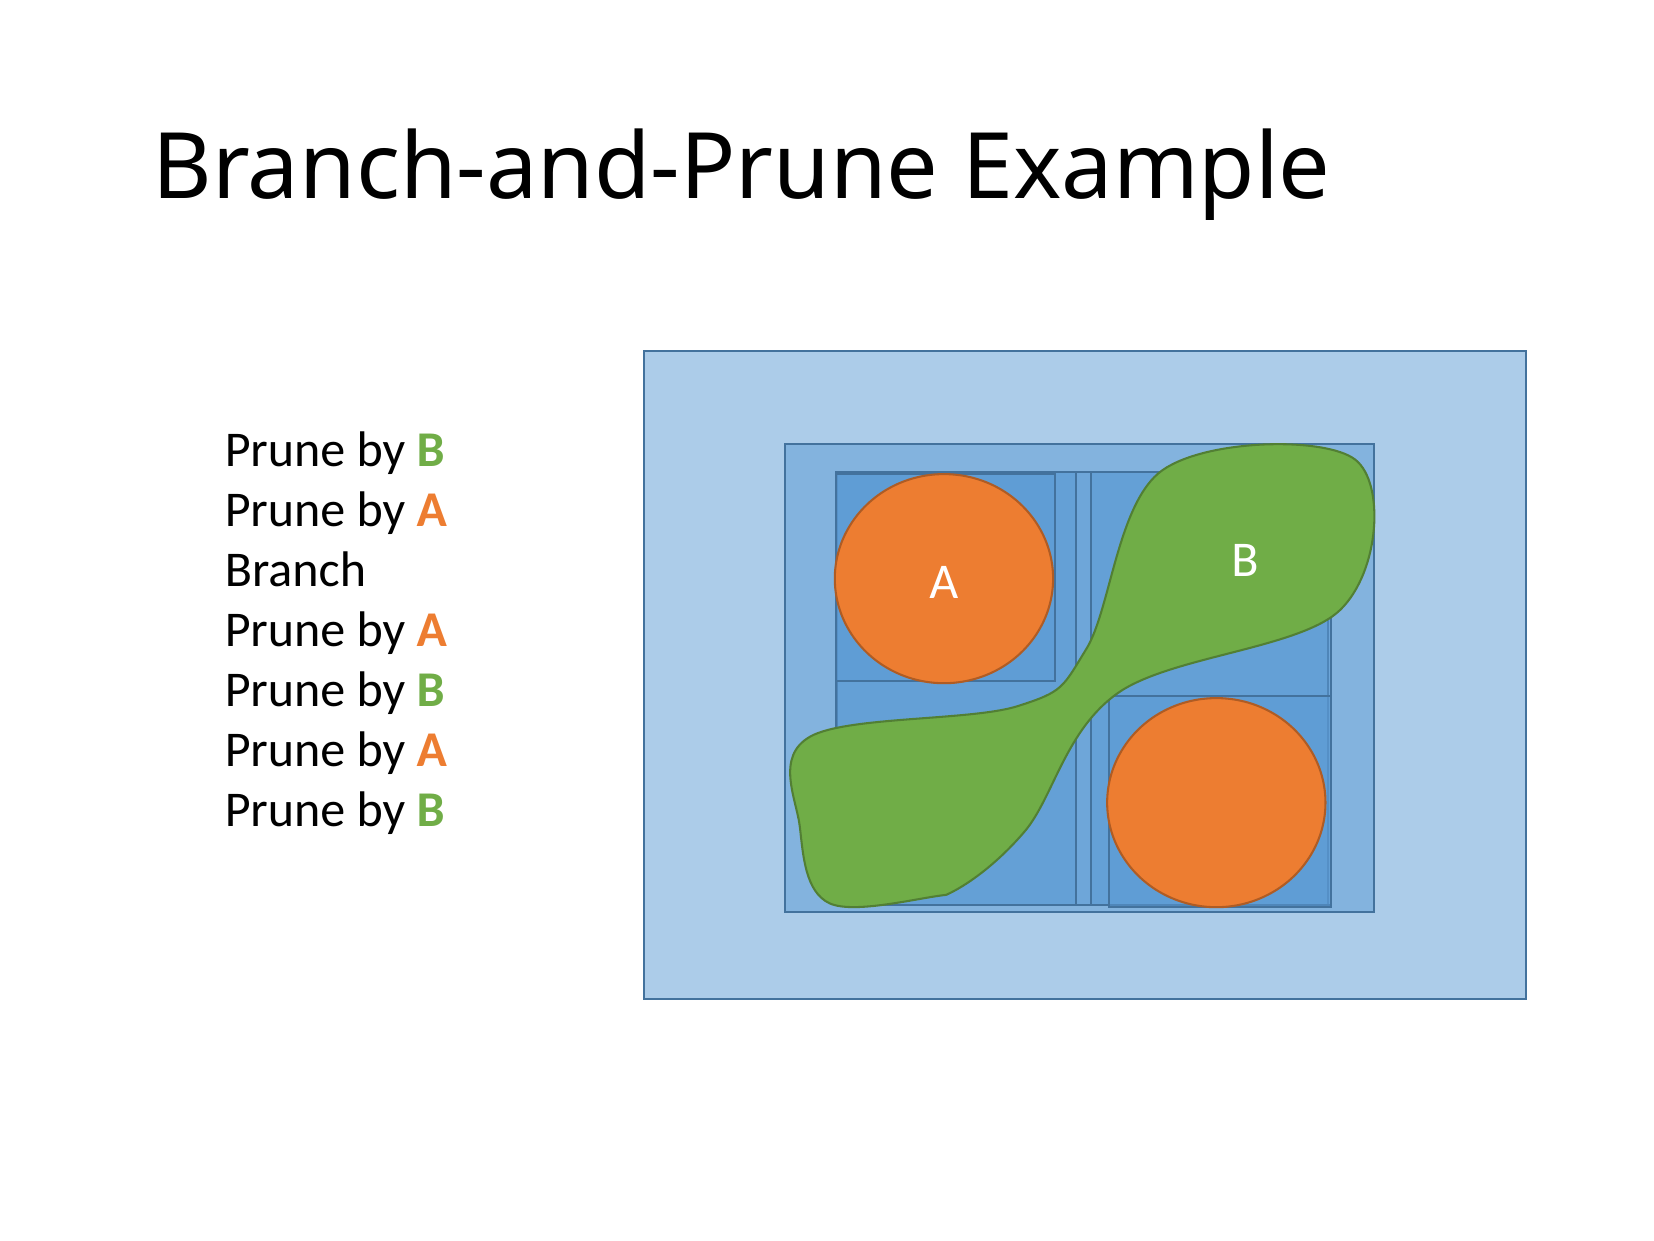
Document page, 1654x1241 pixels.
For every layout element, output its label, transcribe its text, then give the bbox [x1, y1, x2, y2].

title Branch-and-Prune Example [137, 59, 1576, 278]
text_box A [834, 474, 1054, 684]
text_box [643, 351, 1527, 999]
text_box Prune by B Prune by A Branch Prune by A Prune by B Prune by A Prune by B [209, 408, 462, 844]
text_box B [1216, 519, 1274, 595]
